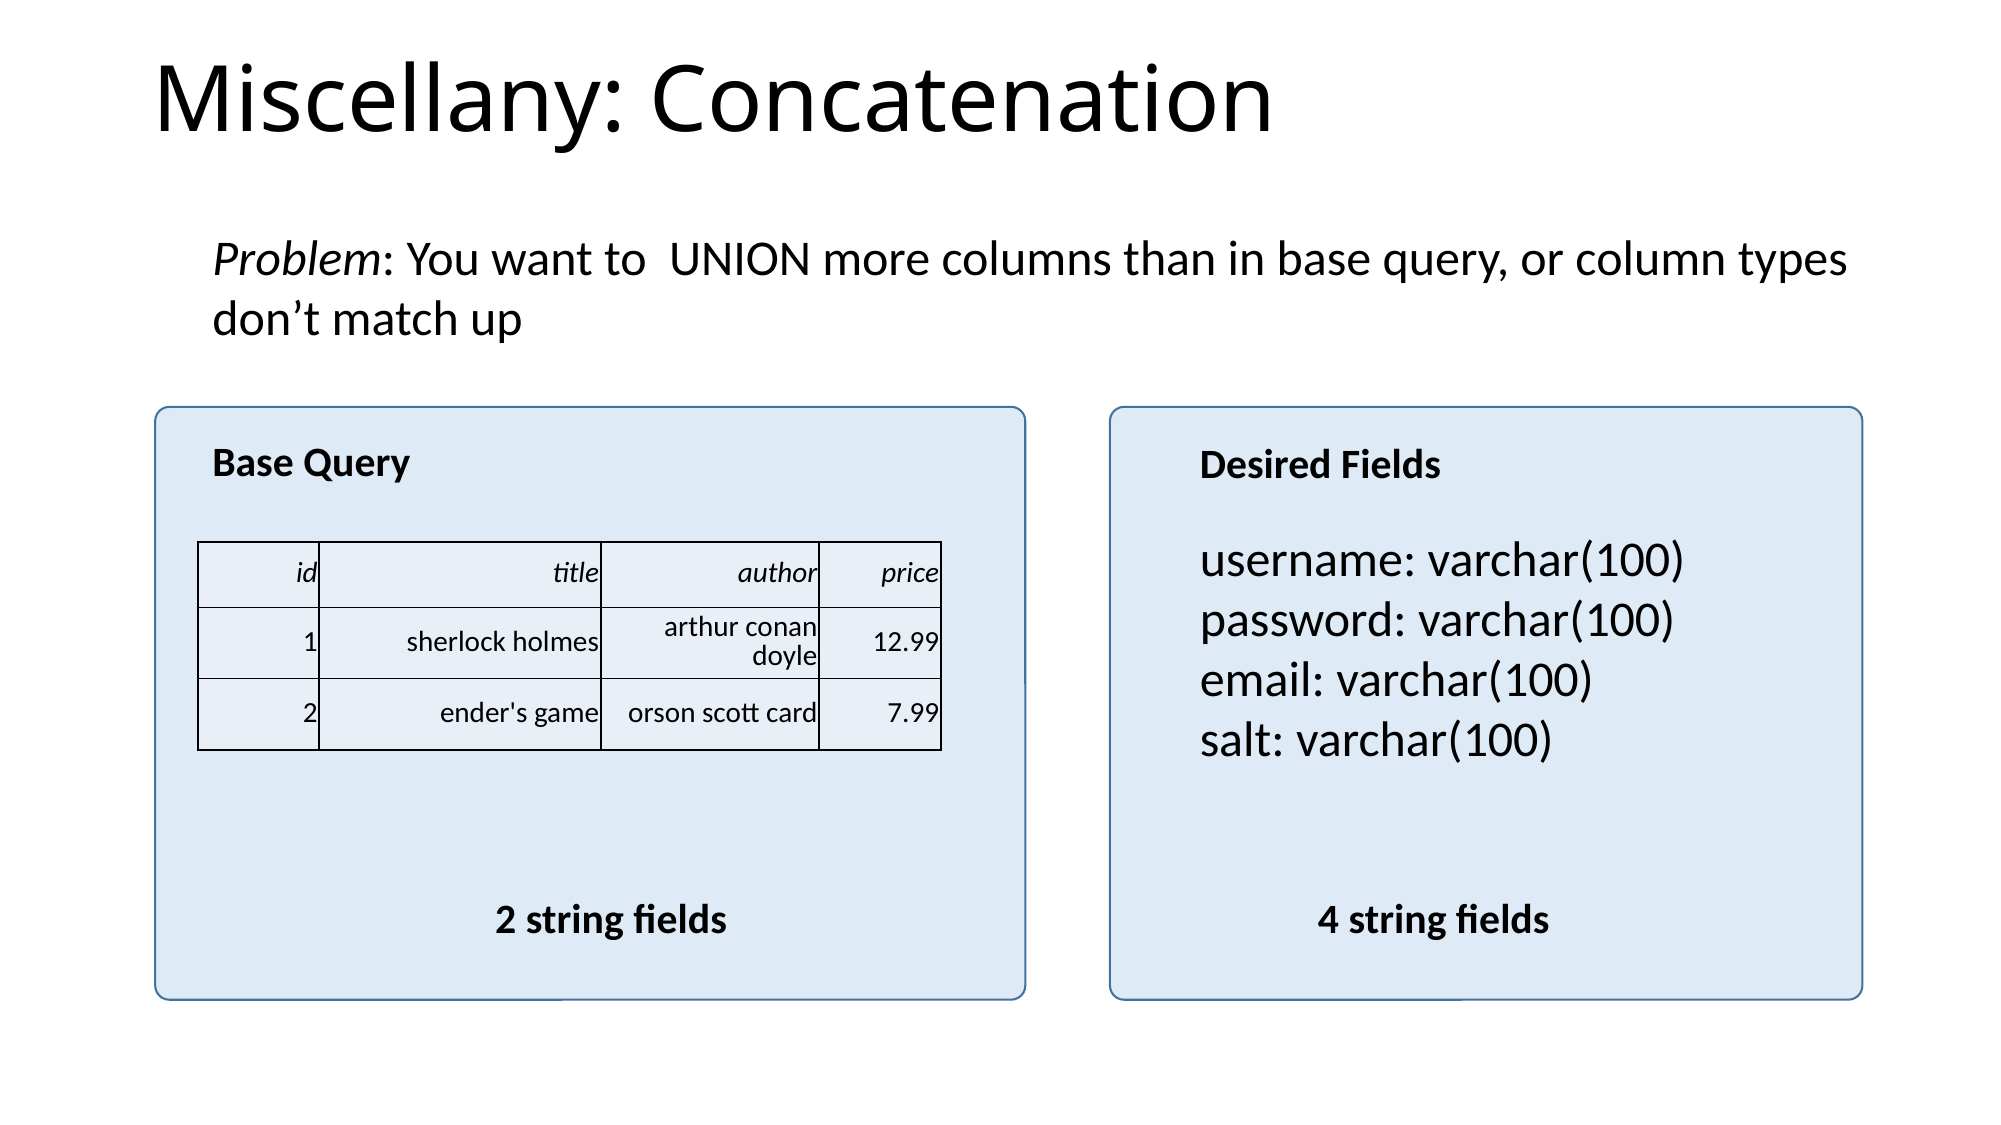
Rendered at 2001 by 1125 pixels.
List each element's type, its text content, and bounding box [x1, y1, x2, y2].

text_box [1109, 406, 1863, 1000]
table_cell sherlock holmes [320, 608, 600, 678]
table_header title [320, 543, 600, 607]
text_box Base Query [197, 427, 555, 492]
table_cell orson scott card [602, 679, 818, 749]
table_cell ender's game [320, 679, 600, 749]
title Miscellany: Concatenation [137, 42, 1863, 163]
table_header id [199, 543, 318, 607]
text_box Desired Fields [1184, 429, 1587, 494]
table_cell arthur conan doyle [602, 608, 818, 678]
text_box [155, 406, 1026, 1000]
text_box 2 string fields [410, 884, 812, 950]
table_header price [820, 543, 940, 607]
table_cell 2 [199, 679, 318, 749]
table_header author [602, 543, 818, 607]
table_cell 7.99 [820, 679, 940, 749]
table_cell 1 [199, 608, 318, 678]
text_box username: varchar(100) password: varchar(100) email: varchar(100) salt: varchar(100) [1184, 518, 1836, 774]
text_box Problem: You want to UNION more columns than in base query, or column types don’t match up [197, 217, 1887, 353]
text_box 4 string fields [1233, 884, 1635, 950]
table_cell 12.99 [820, 608, 940, 678]
